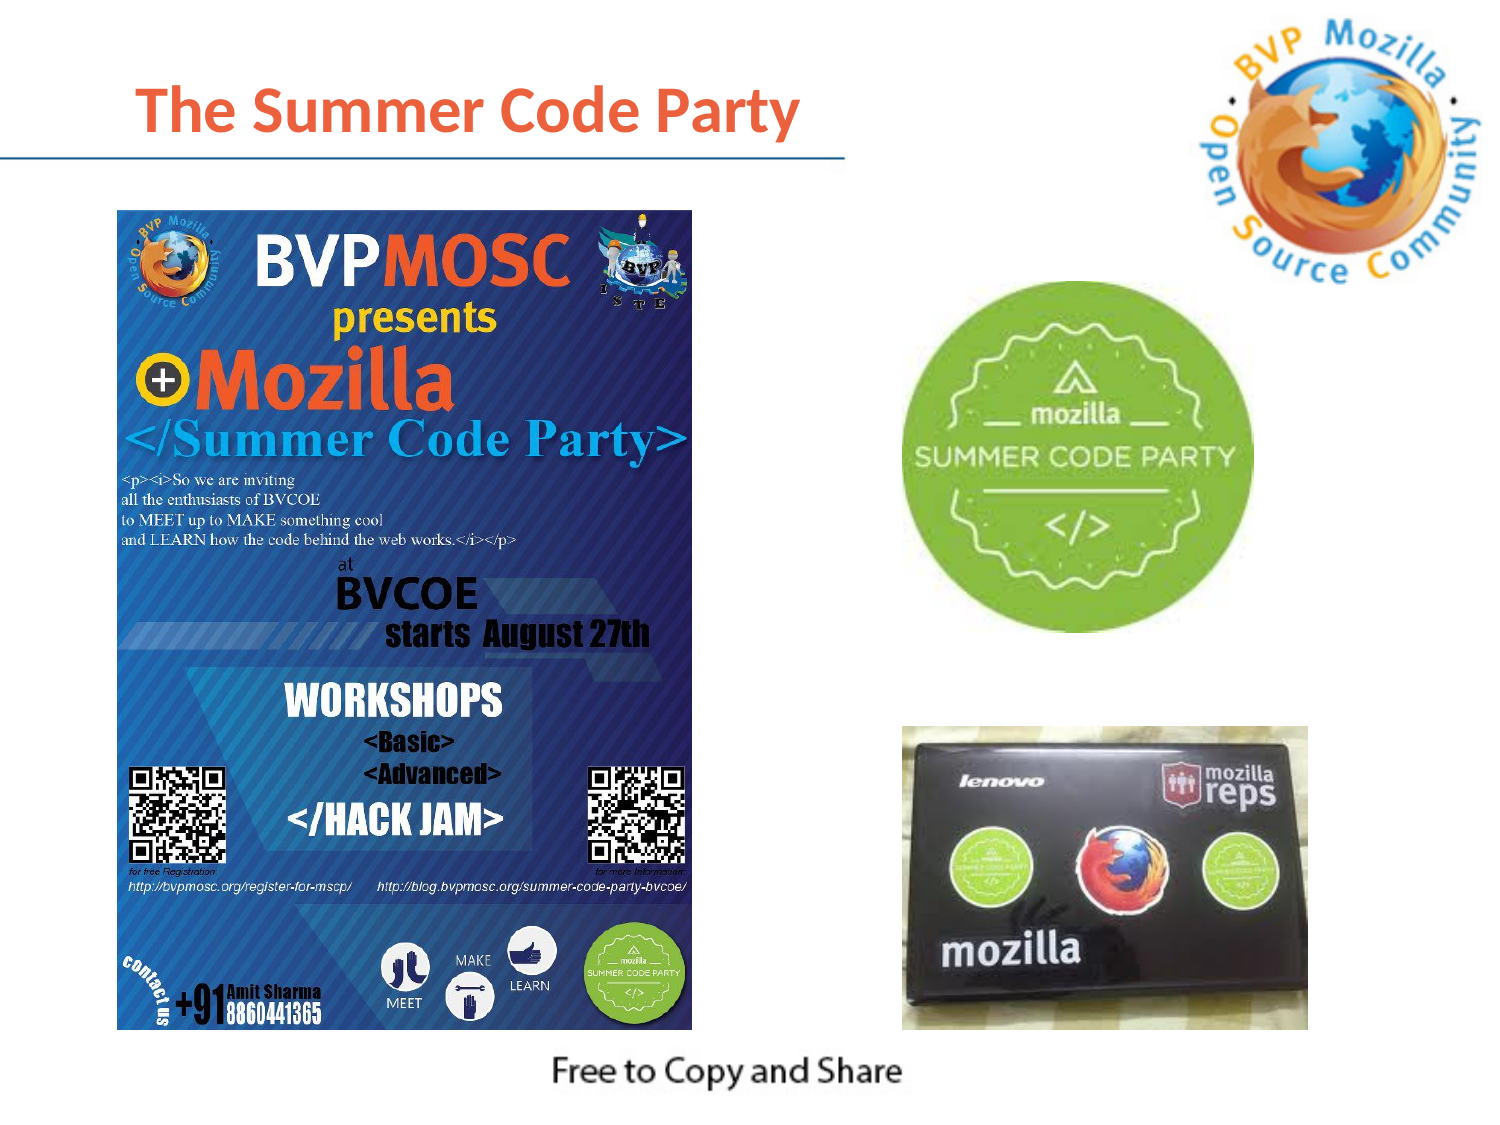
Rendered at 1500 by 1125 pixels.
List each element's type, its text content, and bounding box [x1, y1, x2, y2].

text_box The Summer Code Party [120, 58, 817, 154]
picture [0, 0, 1500, 1125]
